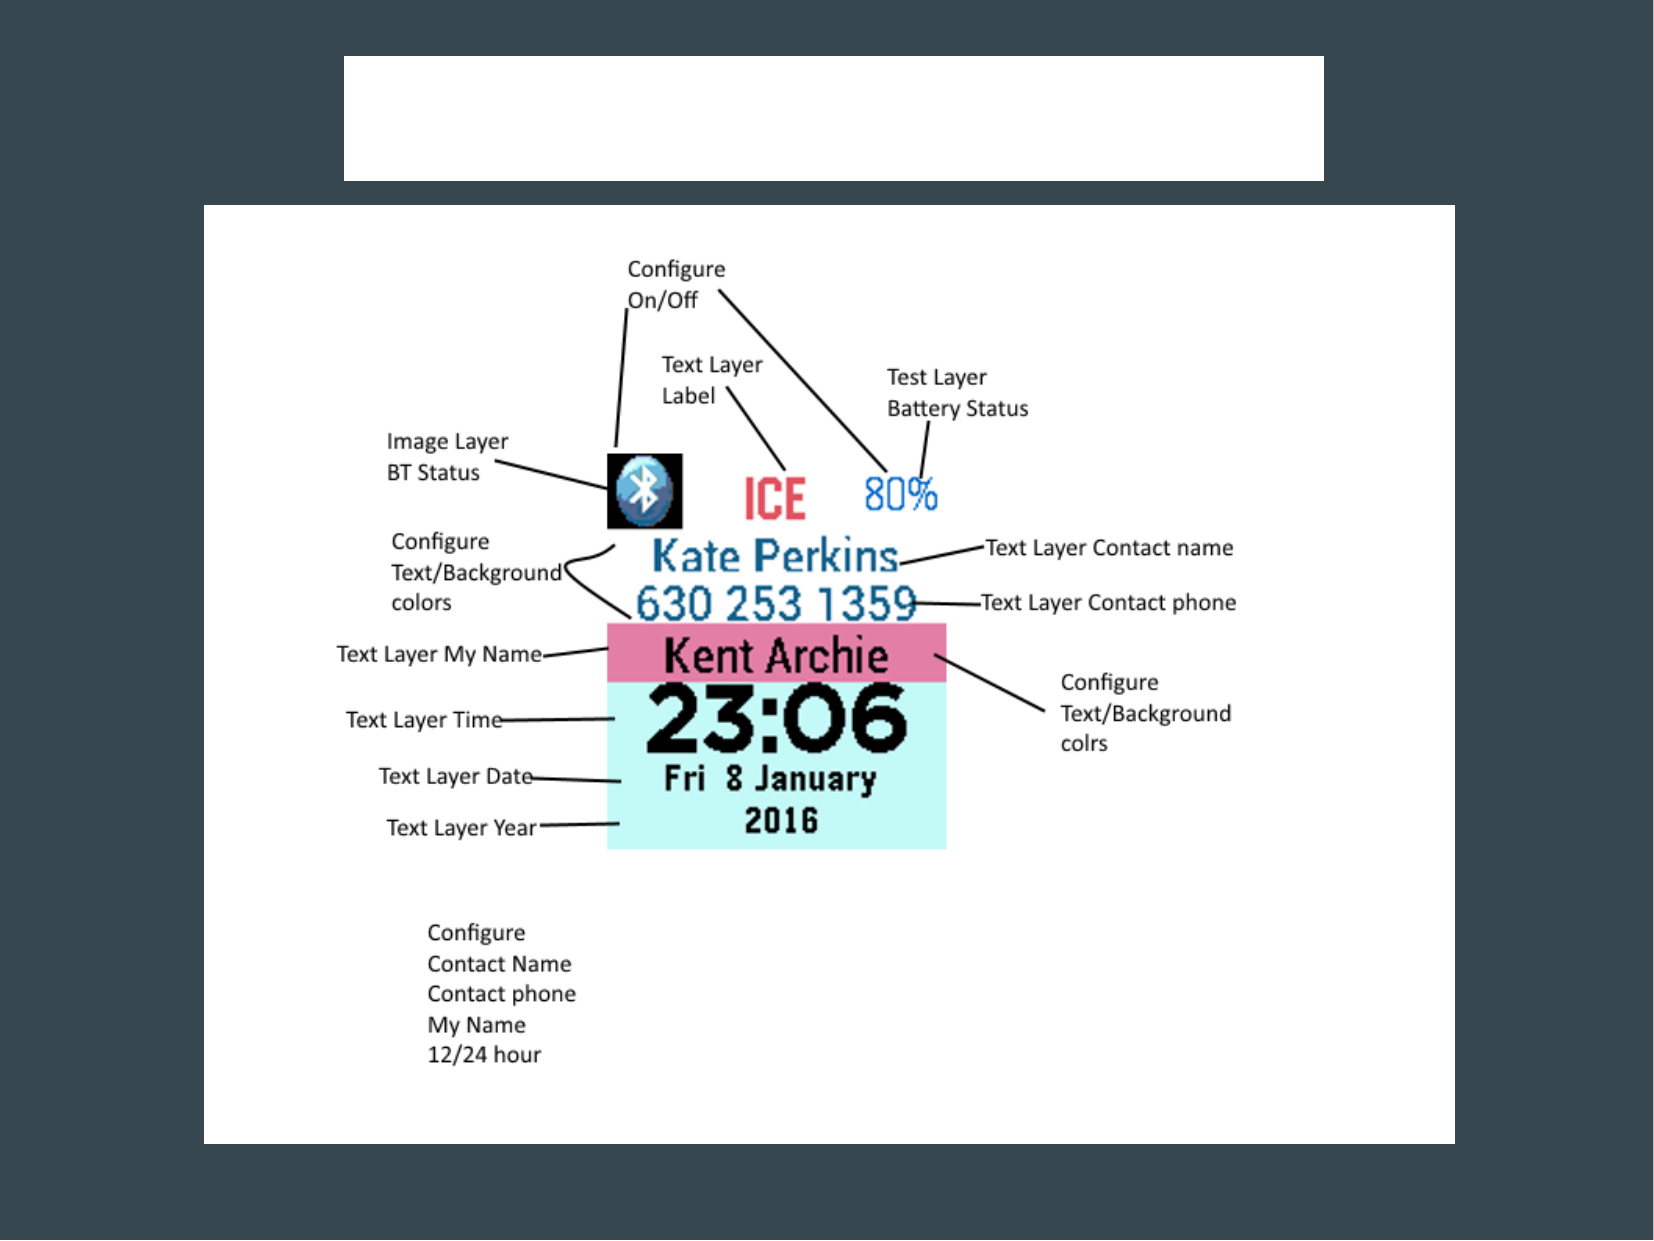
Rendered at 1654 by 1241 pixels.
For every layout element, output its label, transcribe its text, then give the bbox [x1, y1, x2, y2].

text_box [555, 150, 1606, 1186]
title Configurable Elements [90, 41, 1579, 196]
picture [204, 205, 1455, 1144]
